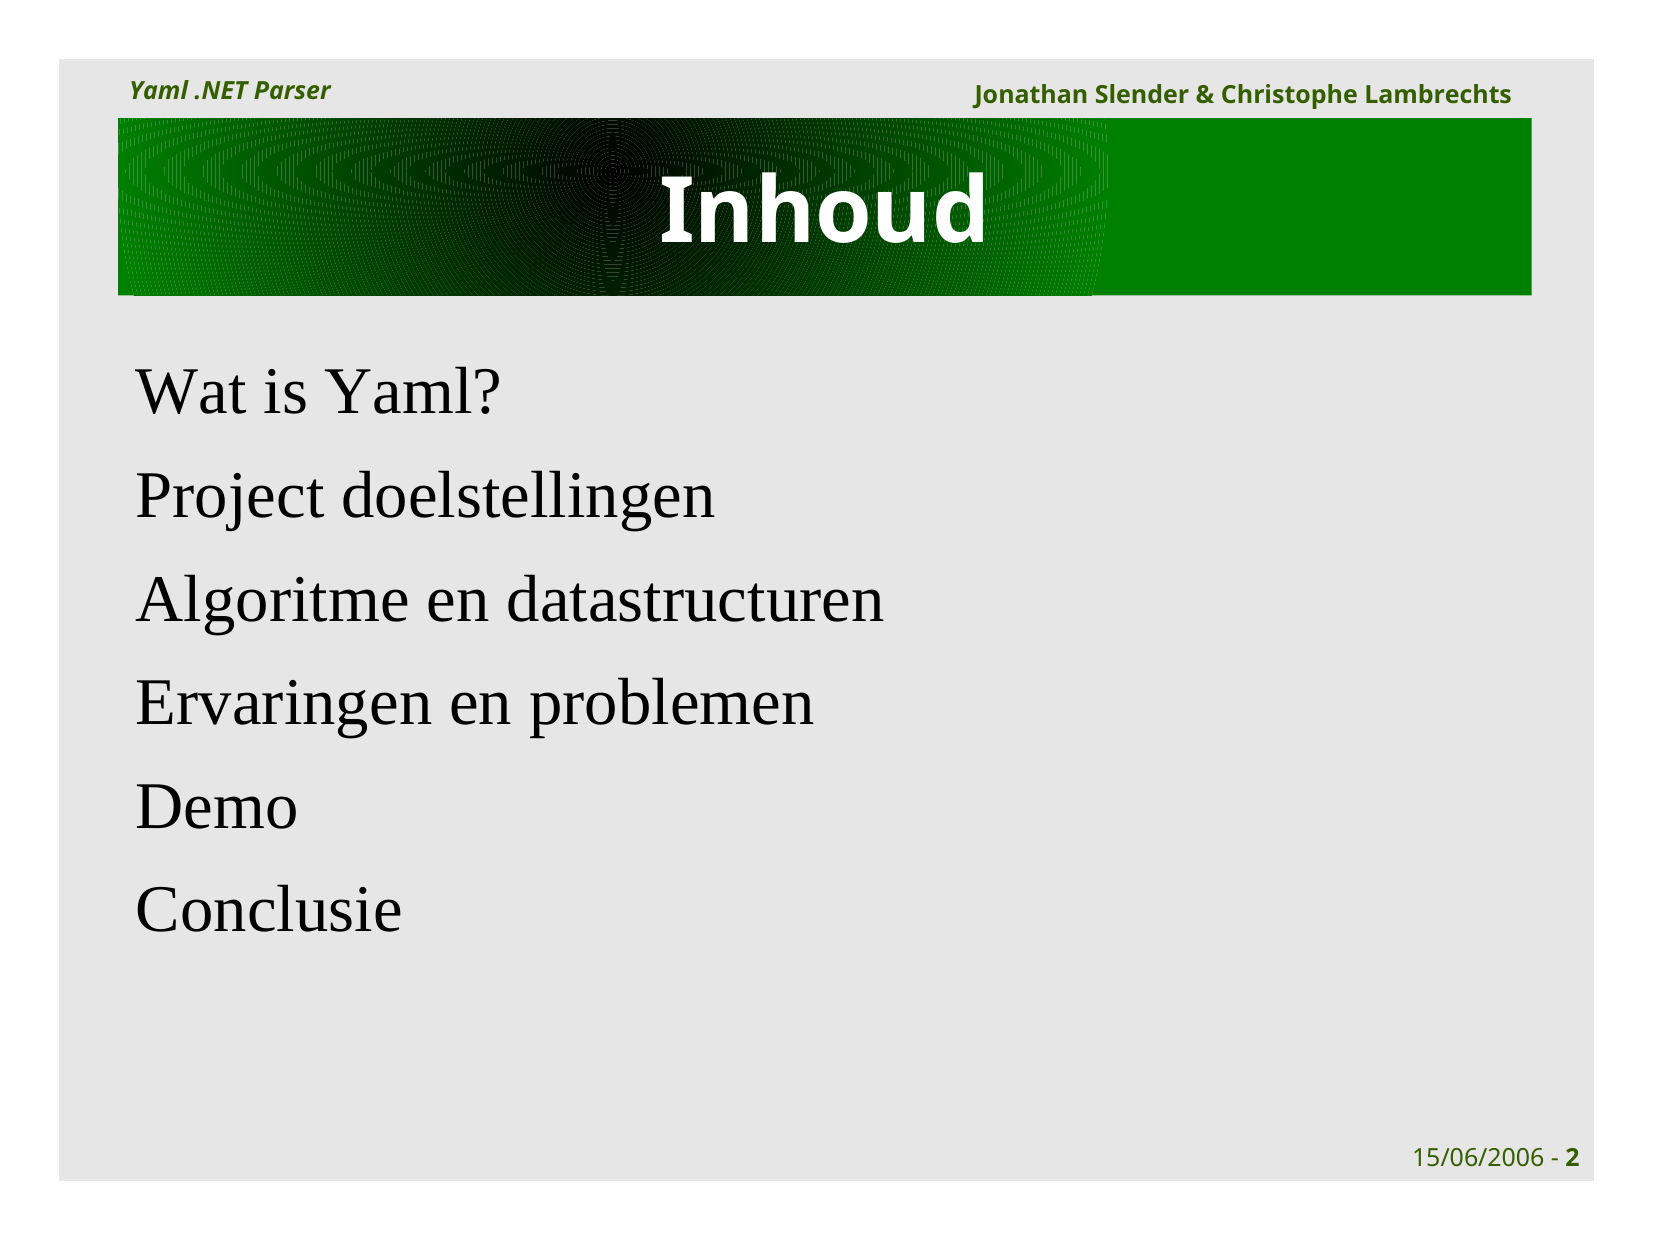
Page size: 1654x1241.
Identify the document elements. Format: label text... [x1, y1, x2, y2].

title Inhoud [118, 118, 1532, 296]
list Wat is Yaml? Project doelstellingen Algoritme en datastructuren Ervaringen en problemen Demo Conclusie [118, 354, 1571, 1109]
